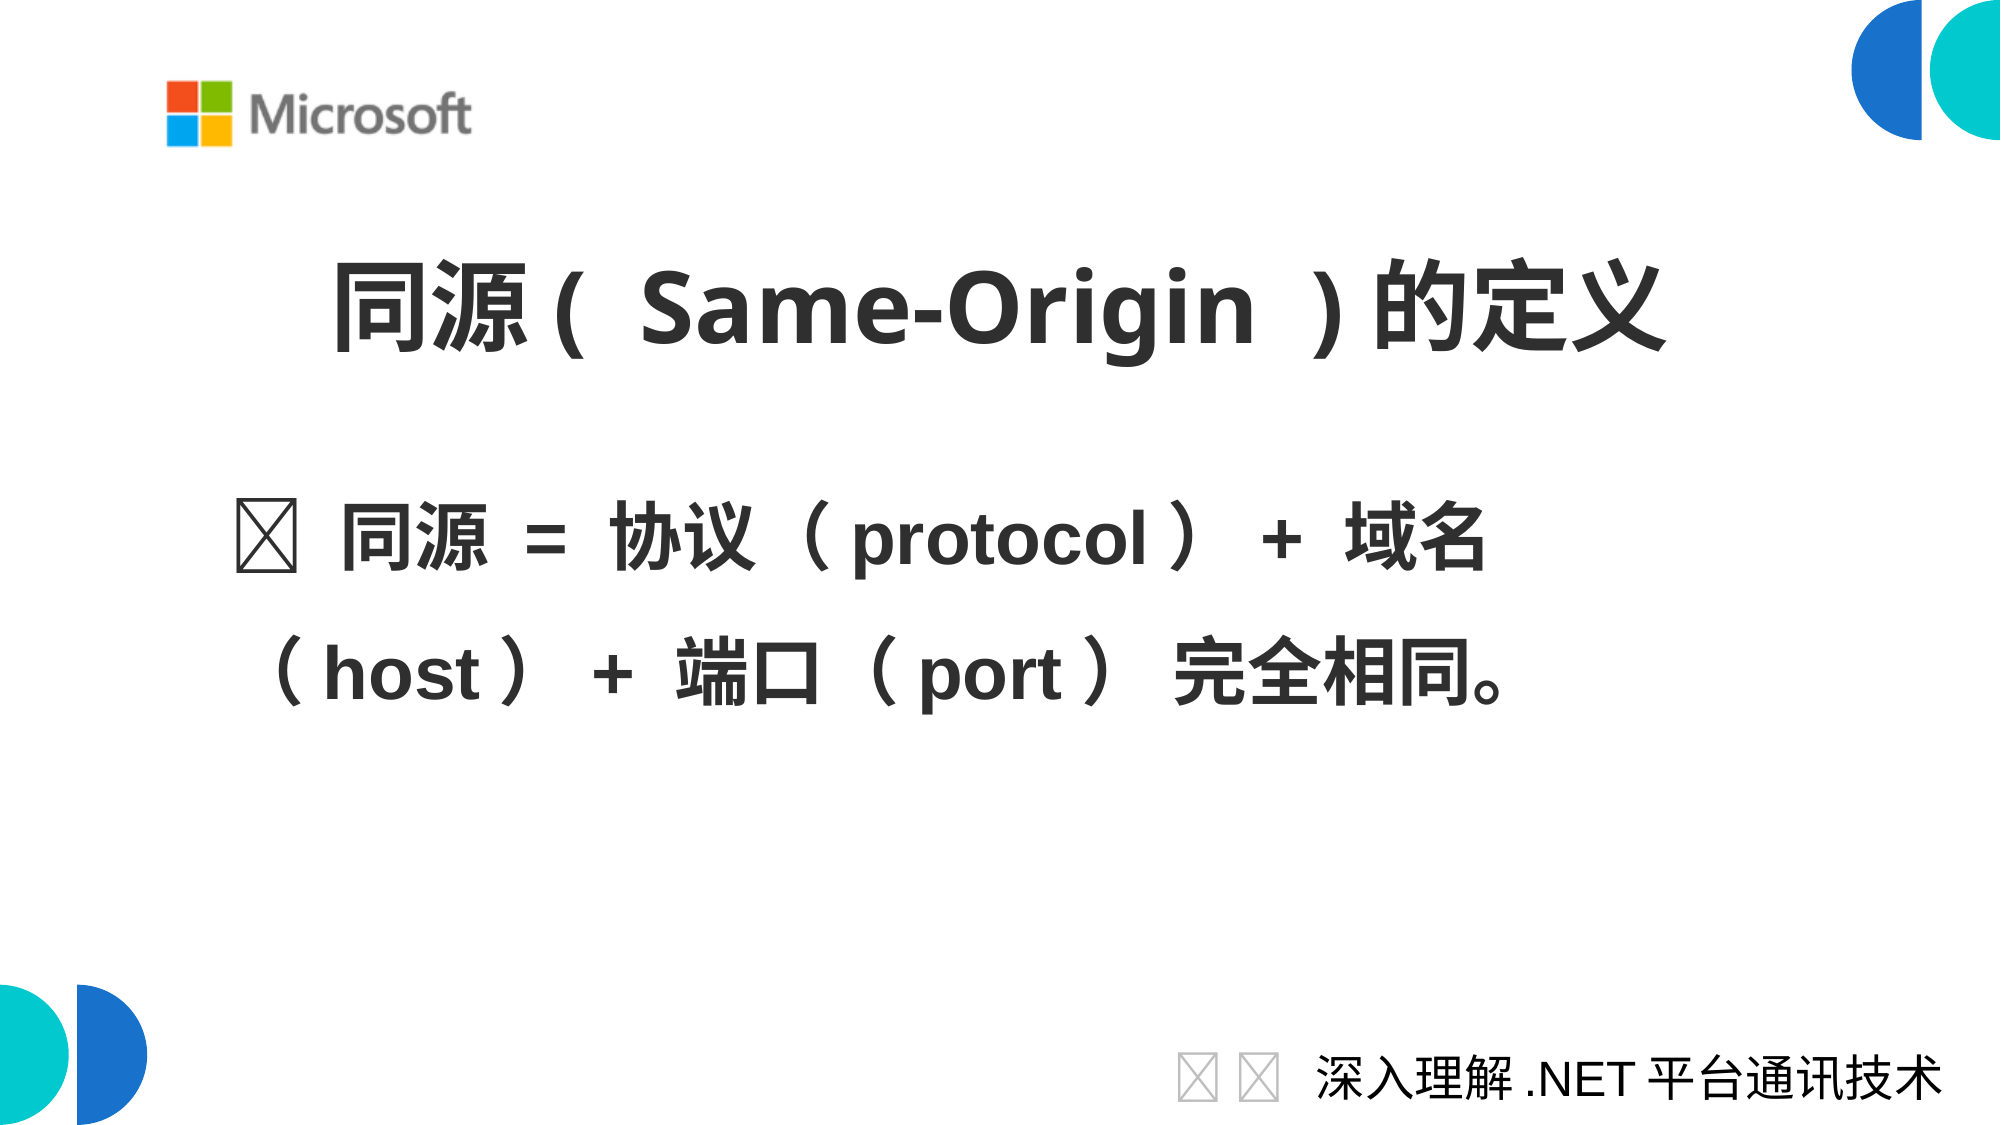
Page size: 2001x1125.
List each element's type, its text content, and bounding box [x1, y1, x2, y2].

picture [85, 41, 552, 189]
subtitle 🚀 🚀 深入理解.NET平台通讯技术 [1173, 1046, 1952, 1107]
text_box 🚀 同源 = 协议（protocol）+ 域名（host）+ 端口（port） 完全相同。 [215, 437, 1814, 841]
title 同源( Same-Origin )的定义 [138, 210, 1862, 397]
